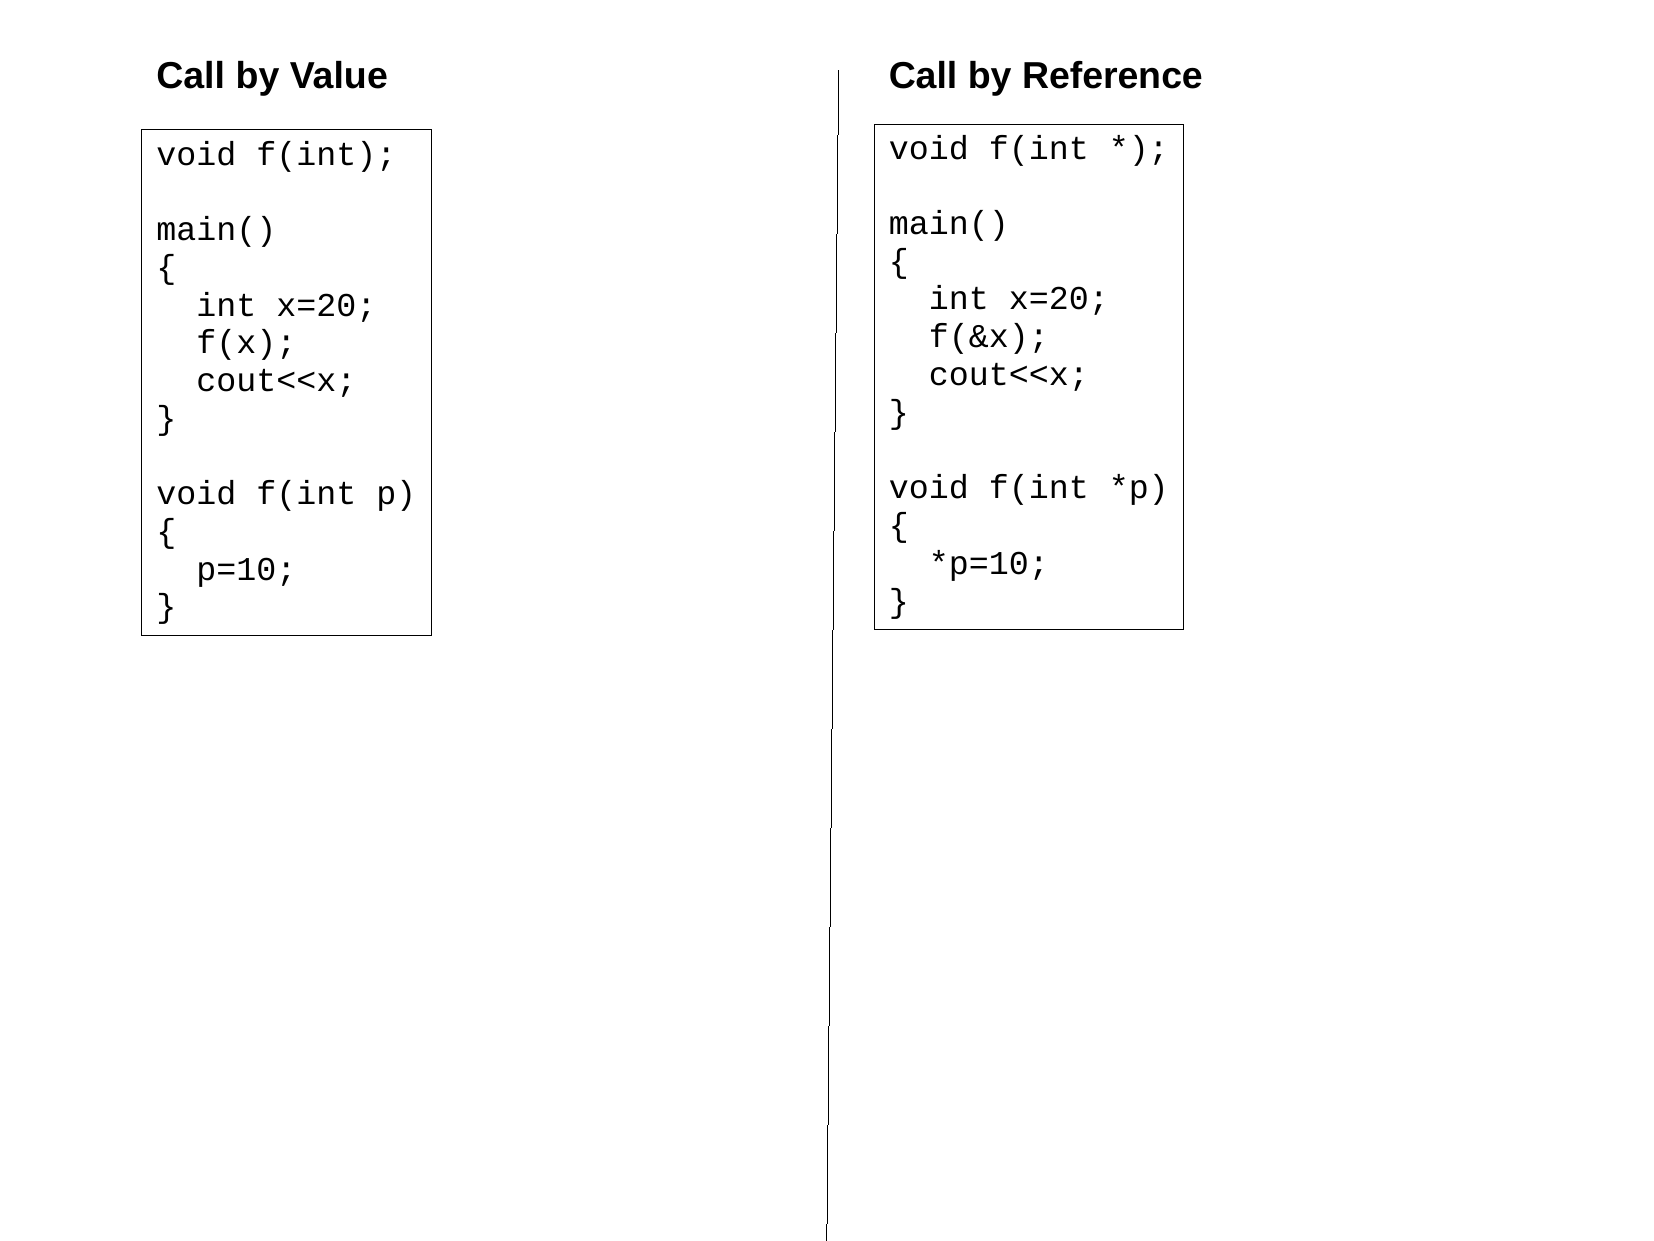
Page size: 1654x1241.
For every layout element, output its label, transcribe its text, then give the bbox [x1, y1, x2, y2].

text_box Call by Value [141, 47, 403, 105]
text_box void f(int); main() { int x=20; f(x); cout<<x; } void f(int p) { p=10; } [141, 129, 432, 636]
text_box Call by Reference [874, 47, 1218, 105]
text_box void f(int *); main() { int x=20; f(&x); cout<<x; } void f(int *p) { *p=10; } [874, 124, 1184, 630]
